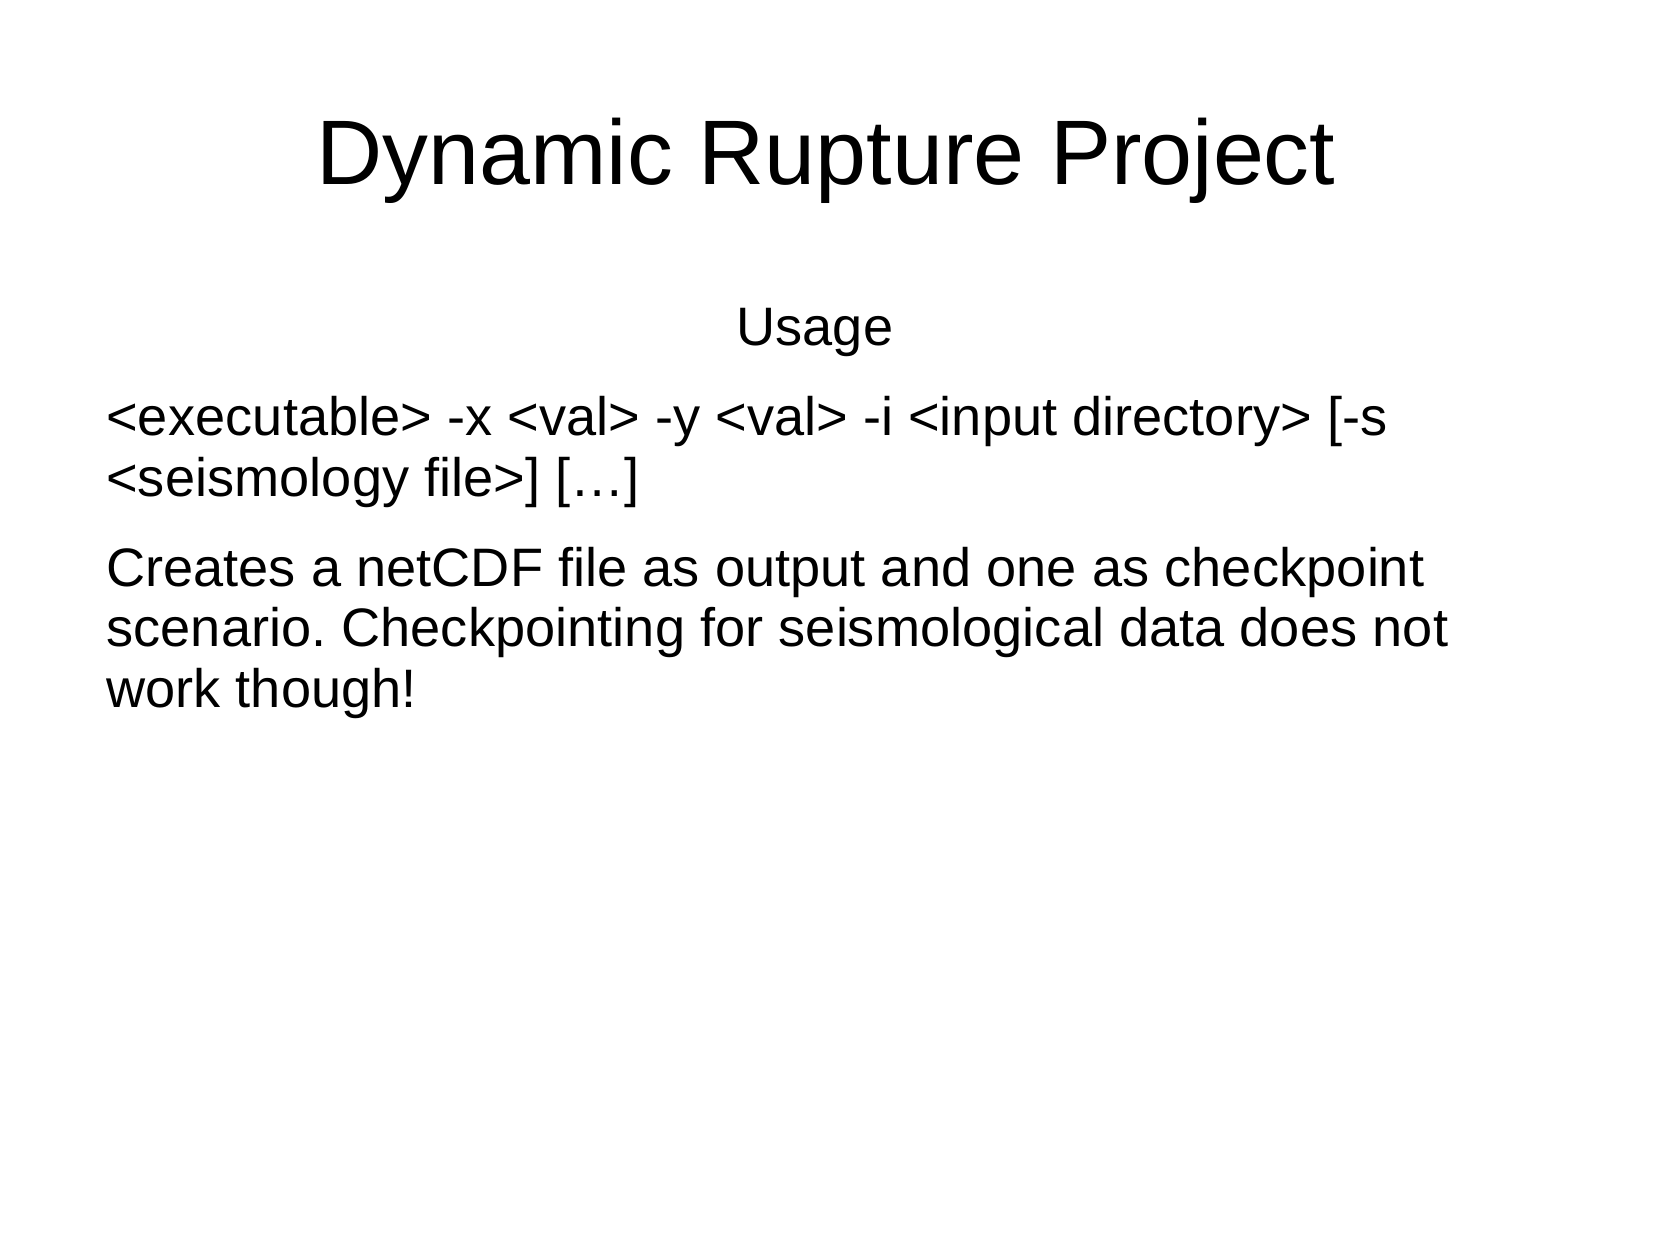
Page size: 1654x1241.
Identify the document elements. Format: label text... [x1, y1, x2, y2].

list Usage <executable> -x <val> -y <val> -i <input directory> [-s <seismology file>] […] Creates a netCDF file as output and one as checkpoint scenario. Checkpointing for seismological data does not work though! [35, 296, 1524, 1016]
title Dynamic Rupture Project [82, 49, 1571, 257]
